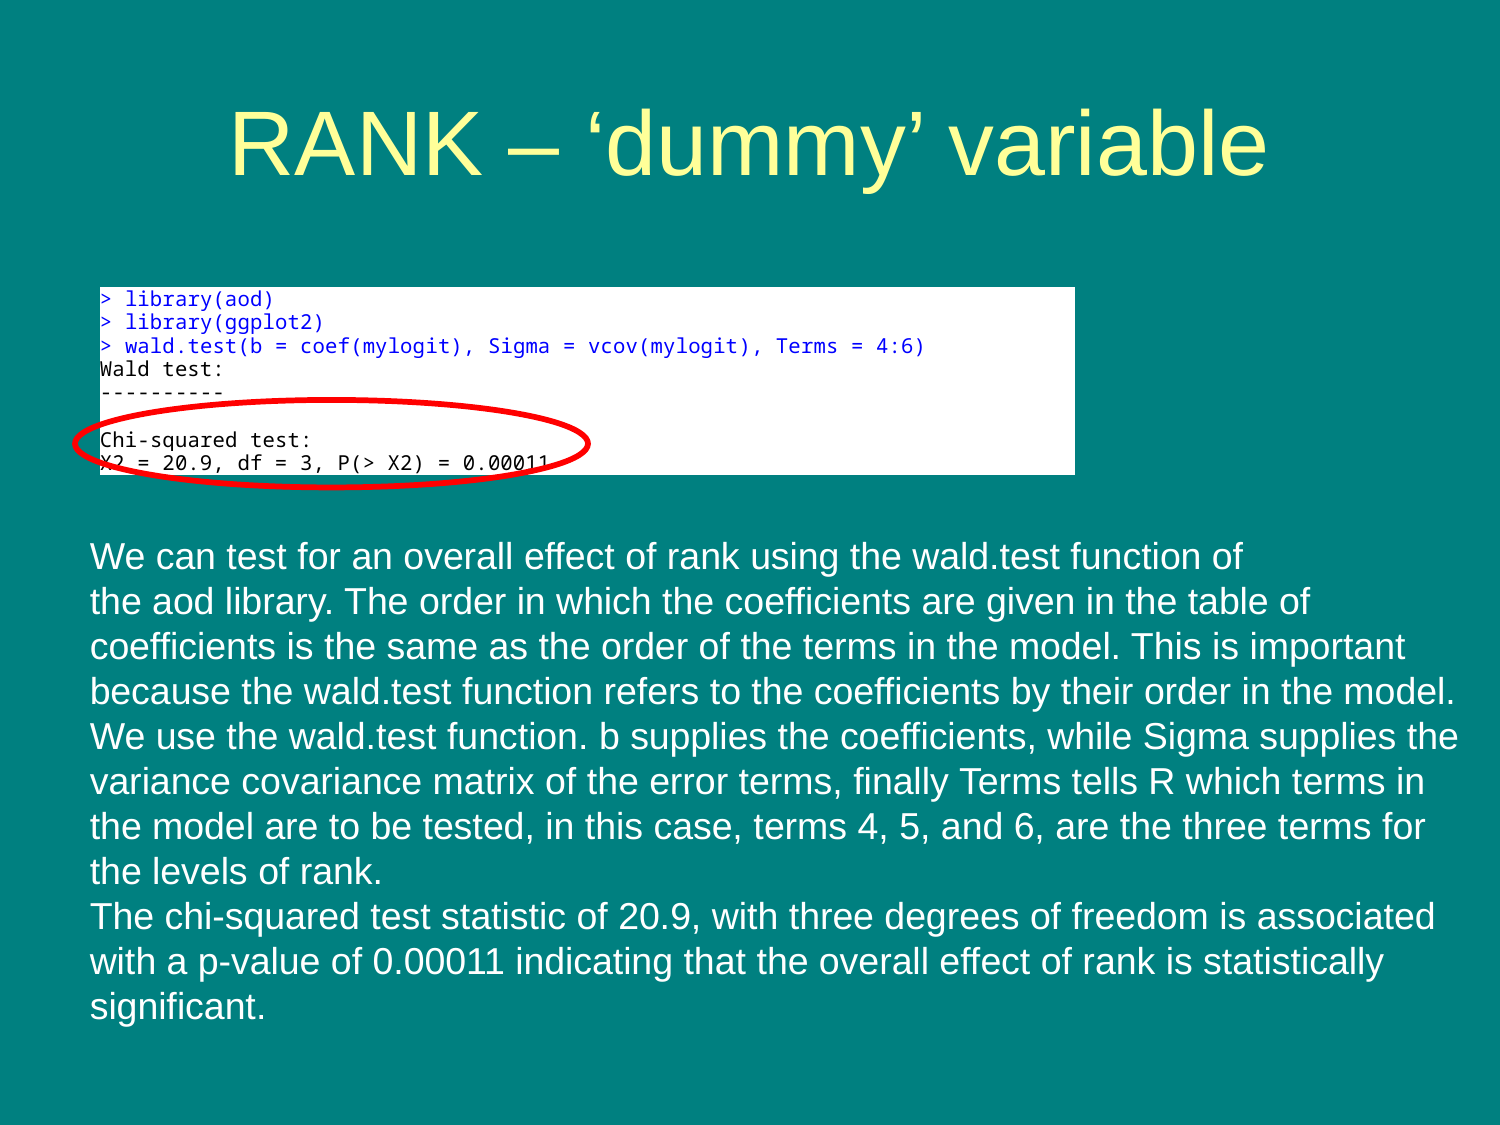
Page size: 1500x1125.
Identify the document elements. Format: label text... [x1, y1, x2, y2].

picture [99, 403, 584, 475]
text_box We can test for an overall effect of rank using the wald.test function of the aod library. The order in which the coefficients are given in the table of coefficients is the same as the order of the terms in the model. This is important because the wald.test function refers to the coefficients by their order in the model. We use the wald.test function. b supplies the coefficients, while Sigma supplies the variance covariance matrix of the error terms, finally Terms tells R which terms in the model are to be tested, in this case, terms 4, 5, and 6, are the three terms for the levels of rank. The chi-squared test statistic of 20.9, with three degrees of freedom is associated with a p-value of 0.00011 indicating that the overall effect of rank is statistically significant. [74, 524, 1488, 1035]
picture [99, 466, 131, 475]
title RANK – ‘dummy’ variable [75, 45, 1425, 233]
picture [99, 287, 1076, 475]
